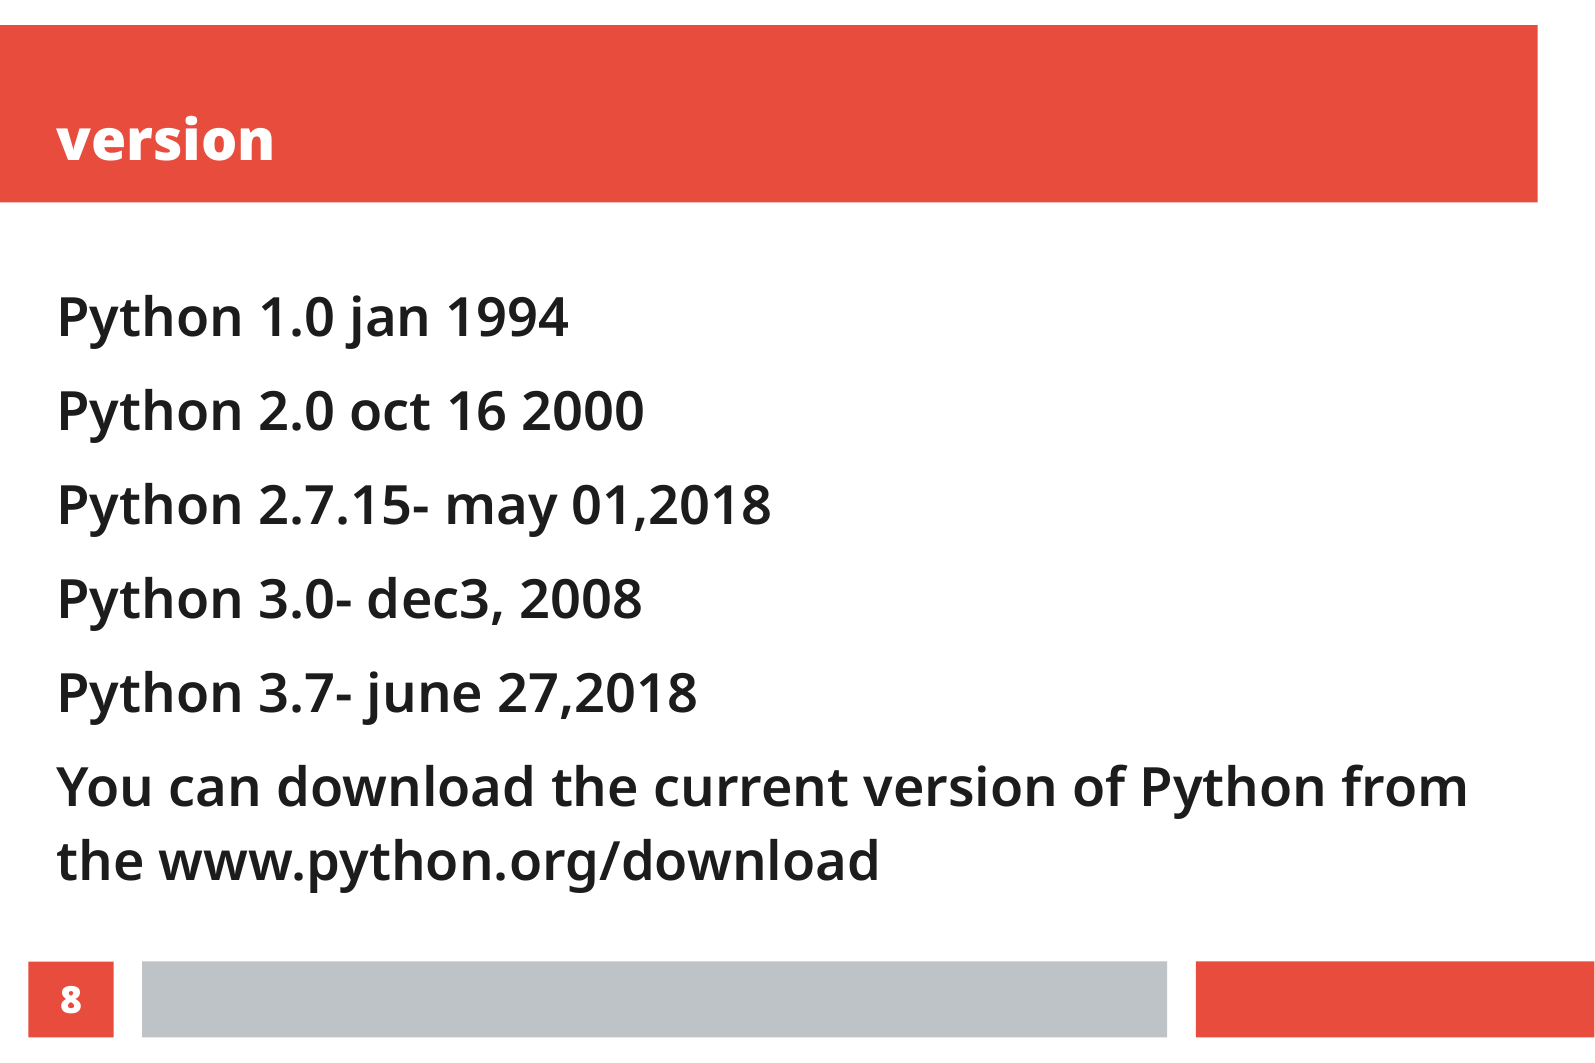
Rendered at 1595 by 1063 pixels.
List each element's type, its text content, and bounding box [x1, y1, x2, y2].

title version [56, 50, 1538, 178]
list Python 1.0 jan 1994 Python 2.0 oct 16 2000 Python 2.7.15- may 01,2018 Python 3.0- dec3, 2008 Python 3.7- june 27,2018 You can download the current version of Python from the www.python.org/download [56, 278, 1509, 937]
